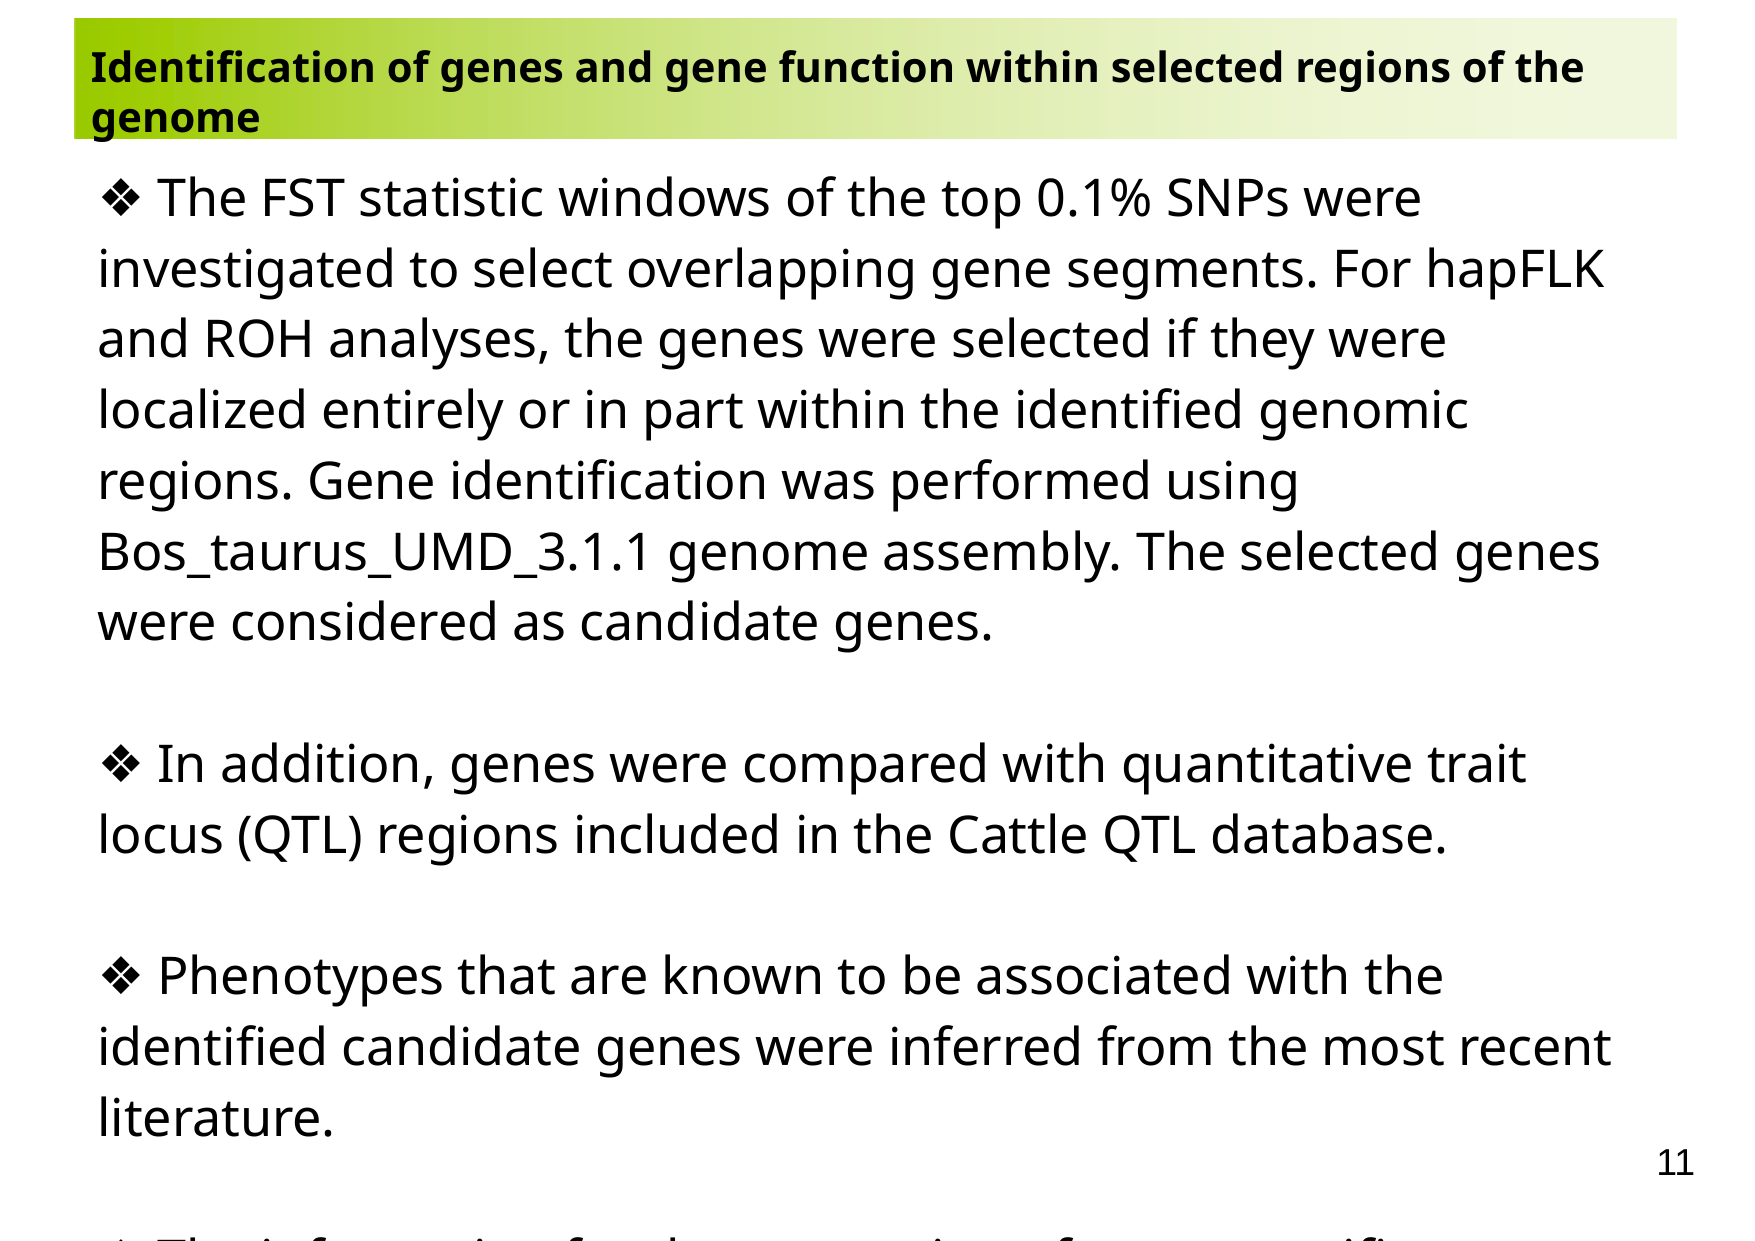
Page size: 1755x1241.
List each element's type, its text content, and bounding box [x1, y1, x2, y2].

text_box 11 [1641, 1133, 1725, 1191]
text_box ❖ The FST statistic windows of the top 0.1% SNPs were investigated to select overlapping gene segments. For hapFLK and ROH analyses, the genes were selected if they were localized entirely or in part within the identified genomic regions. Gene identification was performed using Bos_taurus_UMD_3.1.1 genome assembly. The selected genes were considered as candidate genes. ❖ In addition, genes were compared with quantitative trait locus (QTL) regions included in the Cattle QTL database. ❖ Phenotypes that are known to be associated with the identified candidate genes were inferred from the most recent literature. ❖ The information for the annotation of some specific genes was sourced from Gene Cards. [82, 153, 1666, 1134]
picture [74, 18, 1677, 139]
title Identification of genes and gene function within selected regions of the genome [88, 38, 1678, 141]
